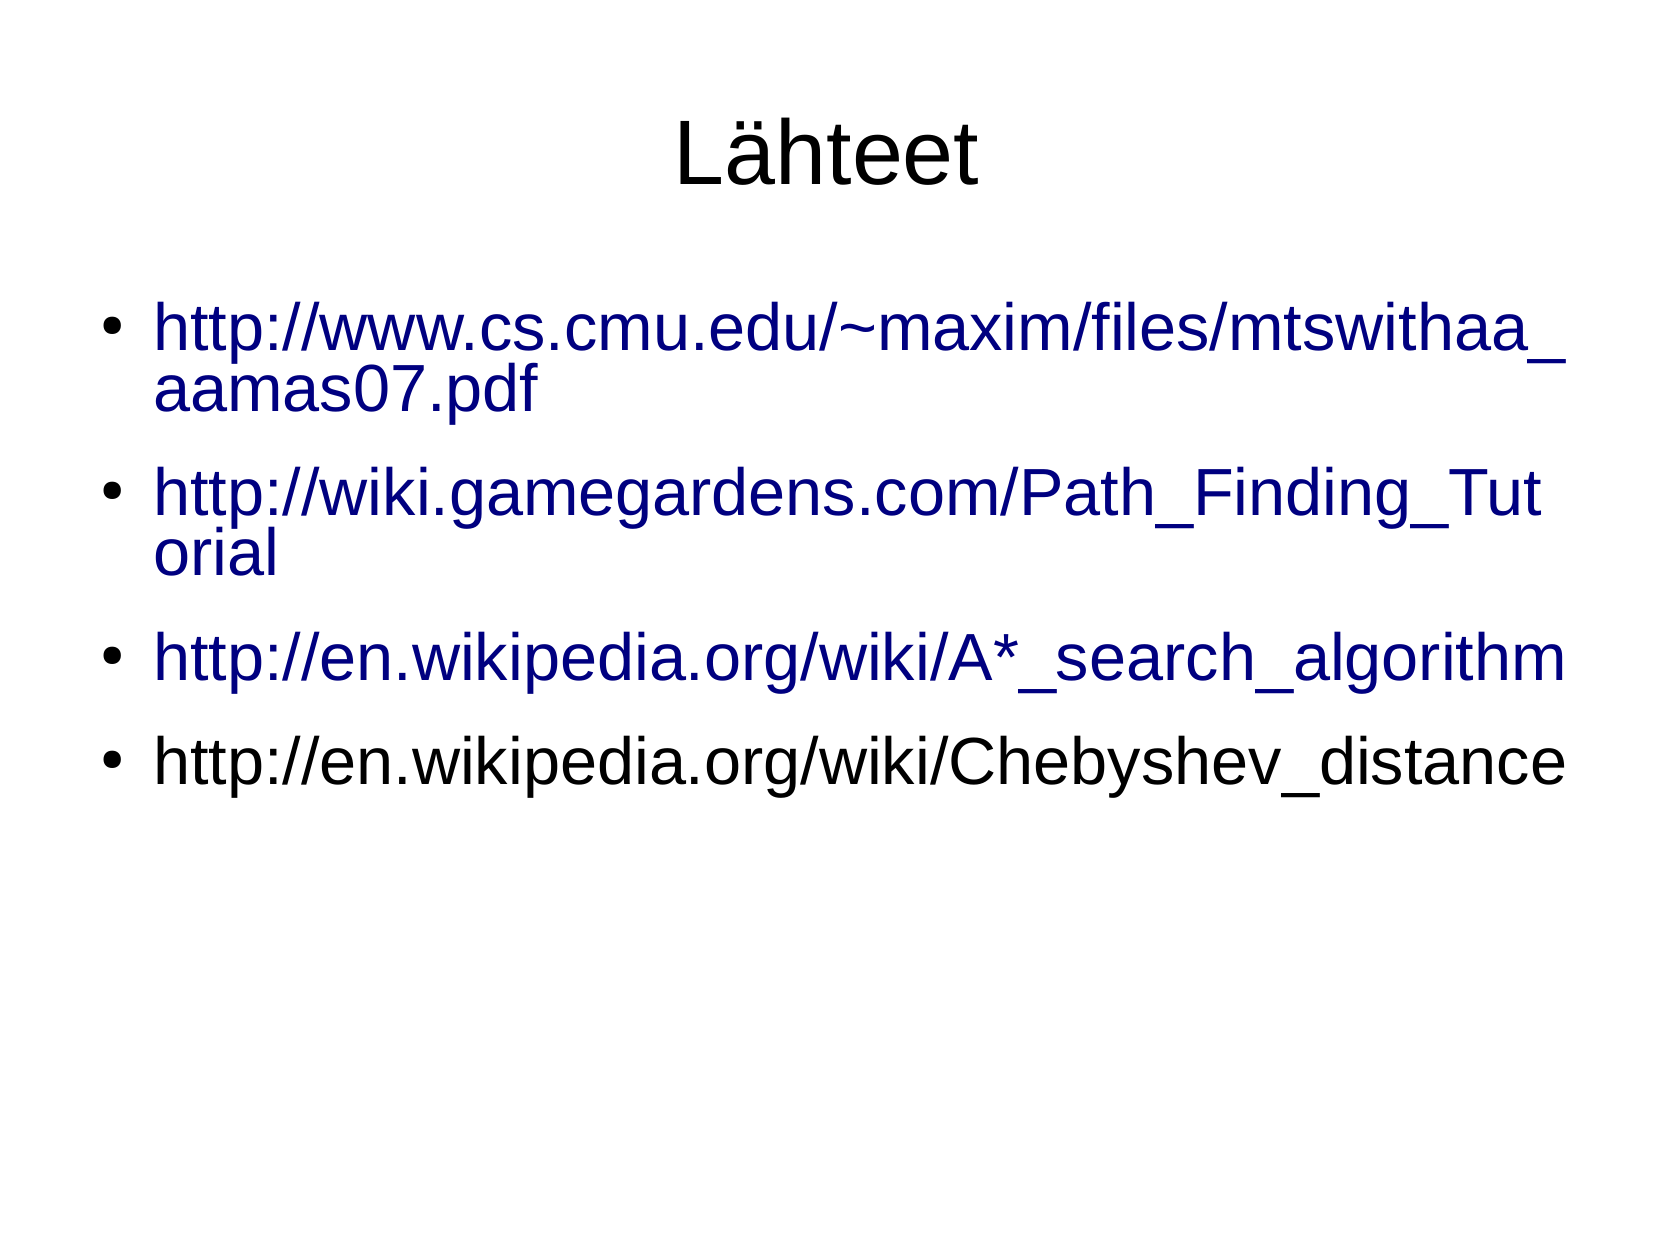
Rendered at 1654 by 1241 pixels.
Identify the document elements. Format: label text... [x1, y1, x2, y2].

list http://www.cs.cmu.edu/~maxim/files/mtswithaa_aamas07.pdf http://wiki.gamegardens.com/Path_Finding_Tutorial http://en.wikipedia.org/wiki/A*_search_algorithm http://en.wikipedia.org/wiki/Chebyshev_distance [82, 290, 1571, 1010]
title Lähteet [82, 49, 1571, 257]
